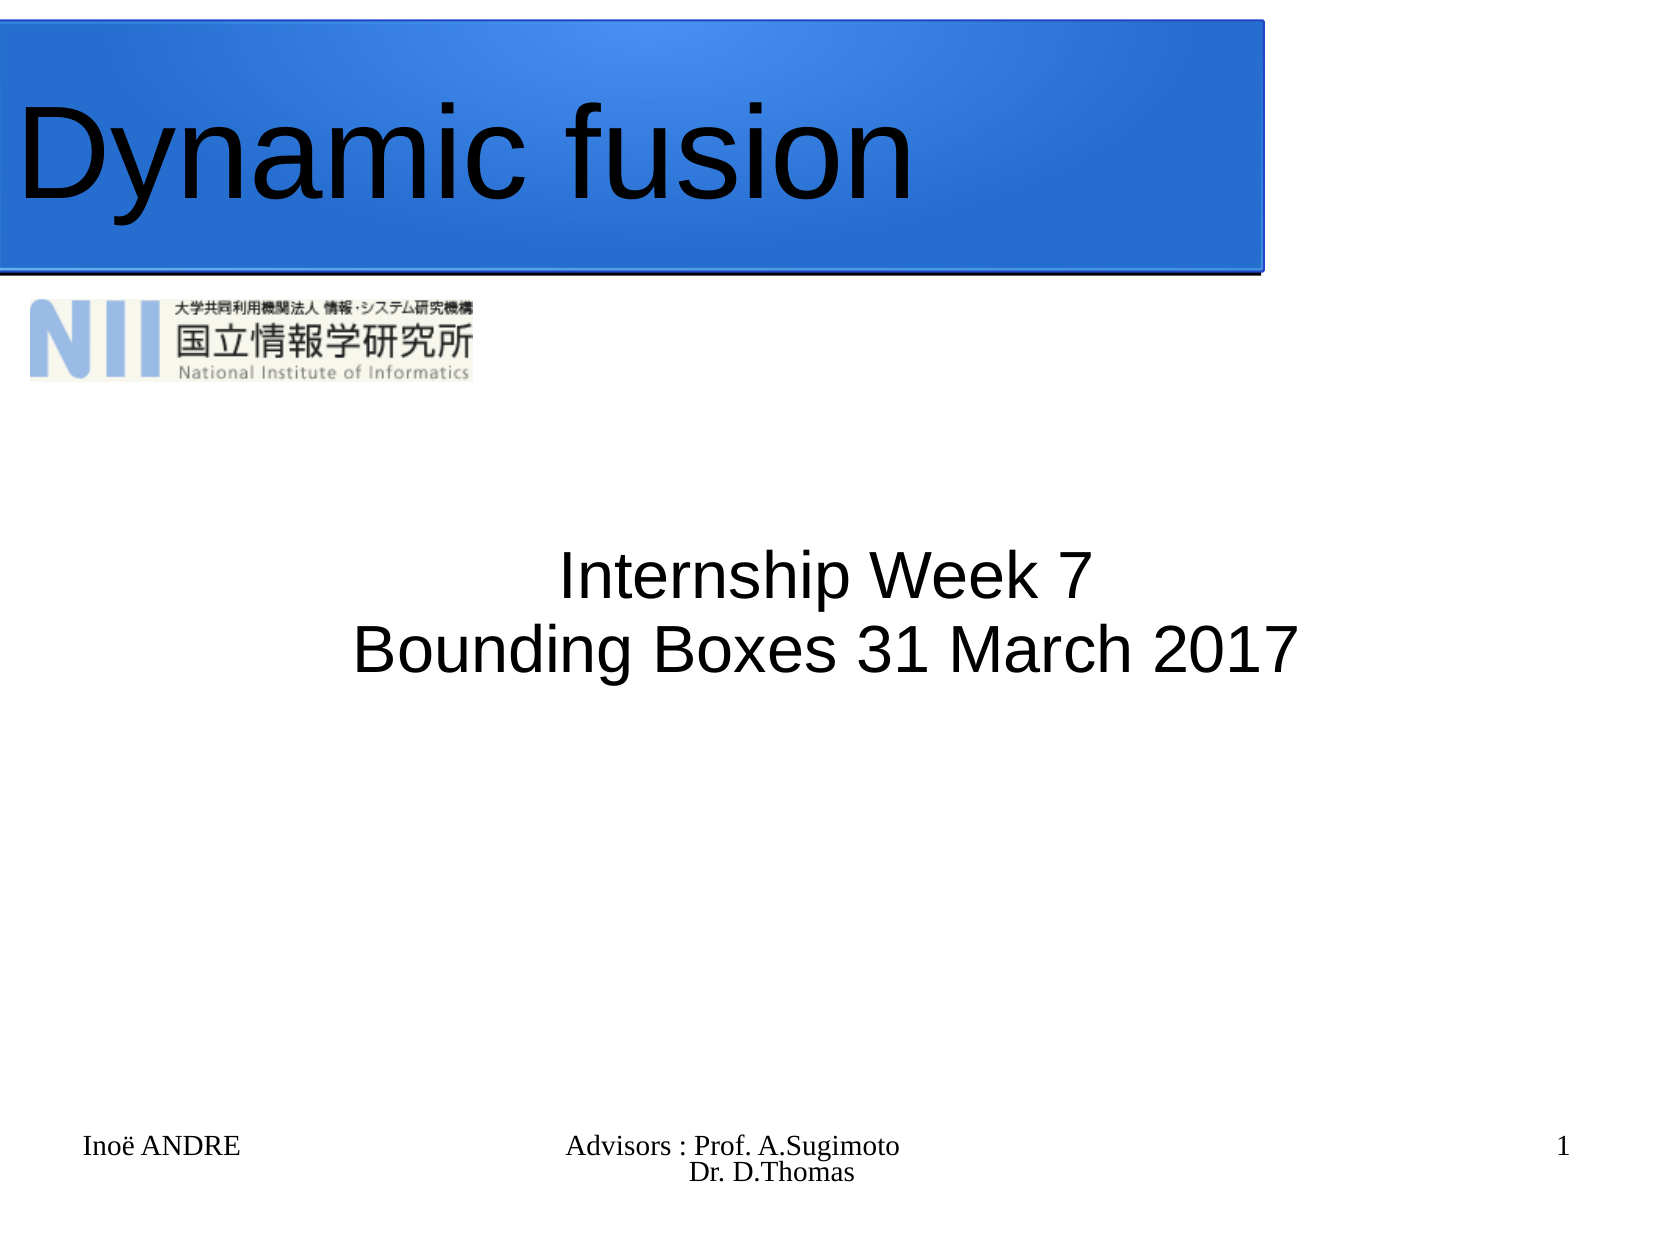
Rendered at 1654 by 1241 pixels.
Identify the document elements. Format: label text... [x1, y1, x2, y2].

title Dynamic fusion [15, 58, 1249, 247]
subtitle Internship Week 7 Bounding Boxes 31 March 2017 [82, 290, 1571, 1010]
picture [30, 299, 473, 382]
